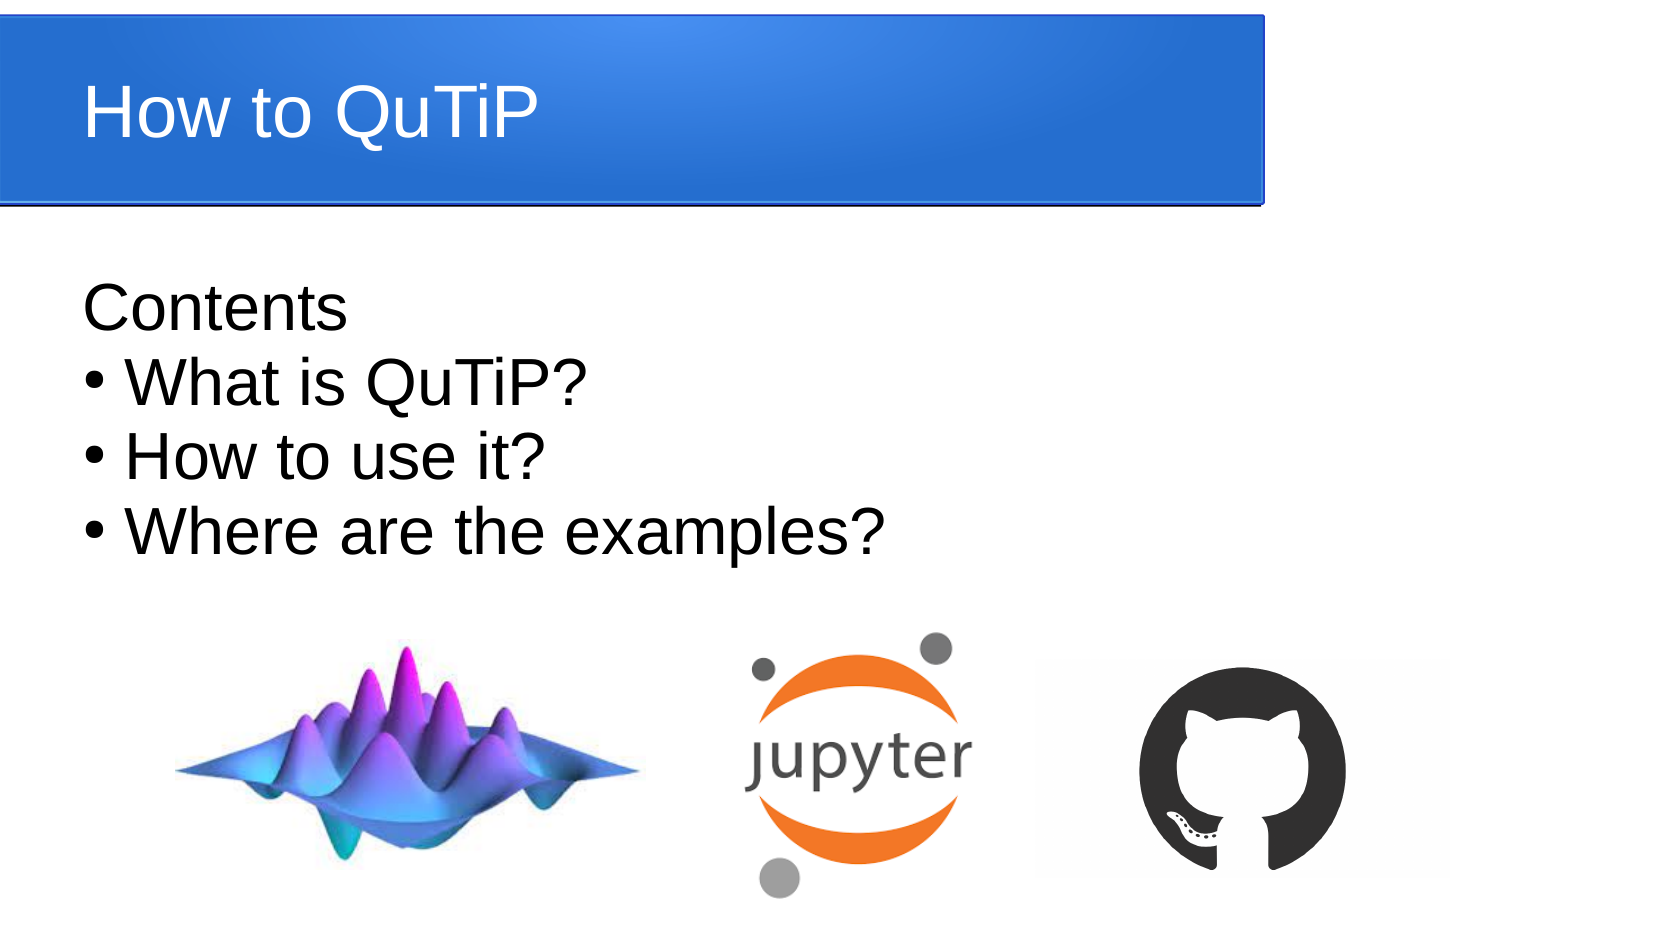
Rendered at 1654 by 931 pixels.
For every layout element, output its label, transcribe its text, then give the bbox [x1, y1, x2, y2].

title How to QuTiP [82, 35, 1235, 189]
picture [1035, 659, 1450, 878]
picture [175, 639, 646, 871]
picture [742, 629, 976, 901]
subtitle Contents What is QuTiP? How to use it? Where are the examples? [82, 224, 1571, 764]
